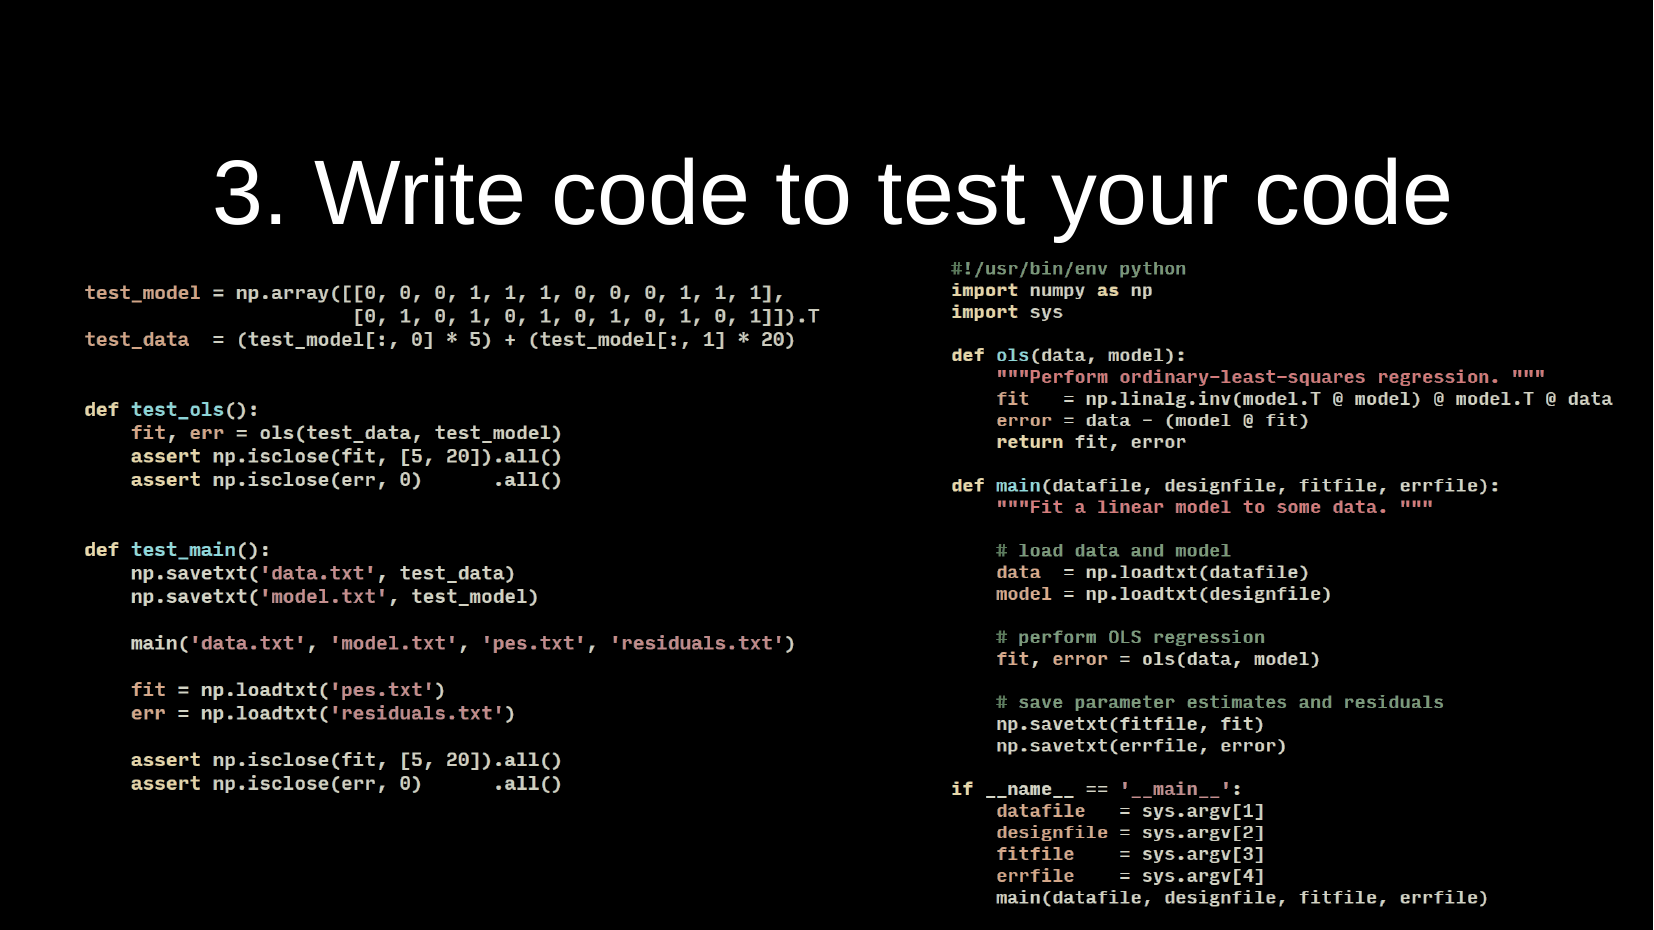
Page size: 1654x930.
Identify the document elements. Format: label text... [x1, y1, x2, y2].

title 3. Write code to test your code [90, 114, 1578, 270]
picture [75, 272, 828, 801]
picture [945, 254, 1619, 916]
